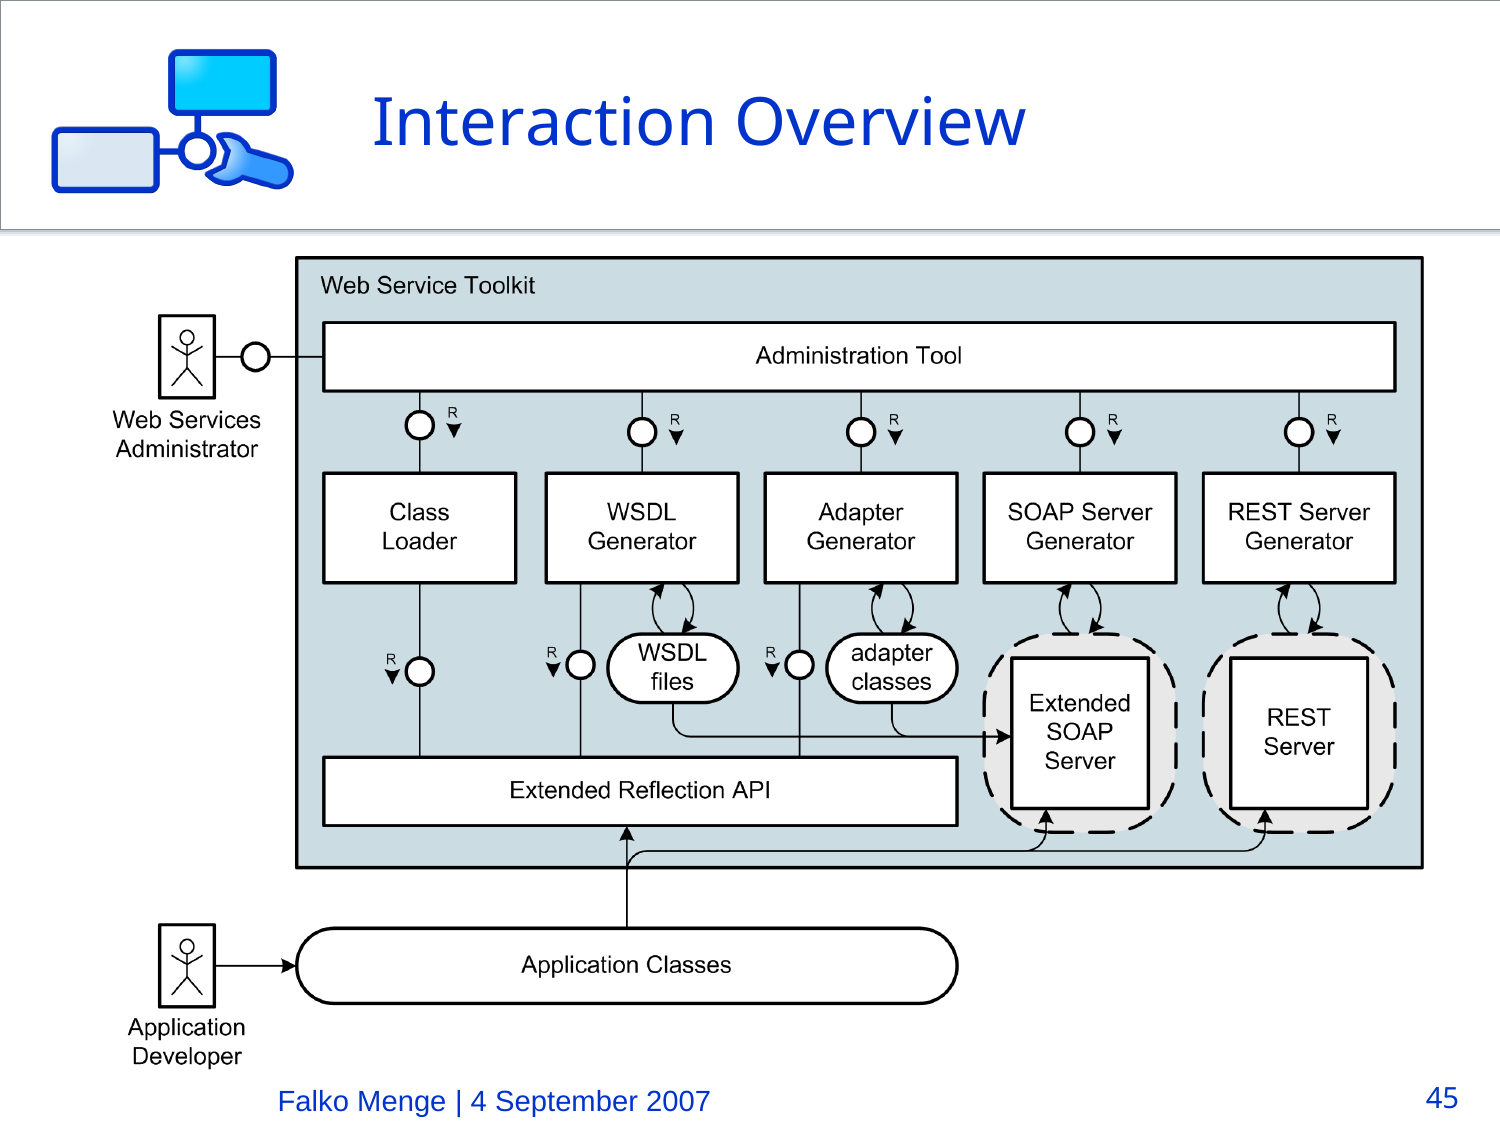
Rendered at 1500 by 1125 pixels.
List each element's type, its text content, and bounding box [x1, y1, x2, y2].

picture [0, 230, 1500, 236]
picture [8, 19, 310, 224]
title Interaction Overview [372, 19, 1500, 221]
picture [112, 255, 1424, 1072]
